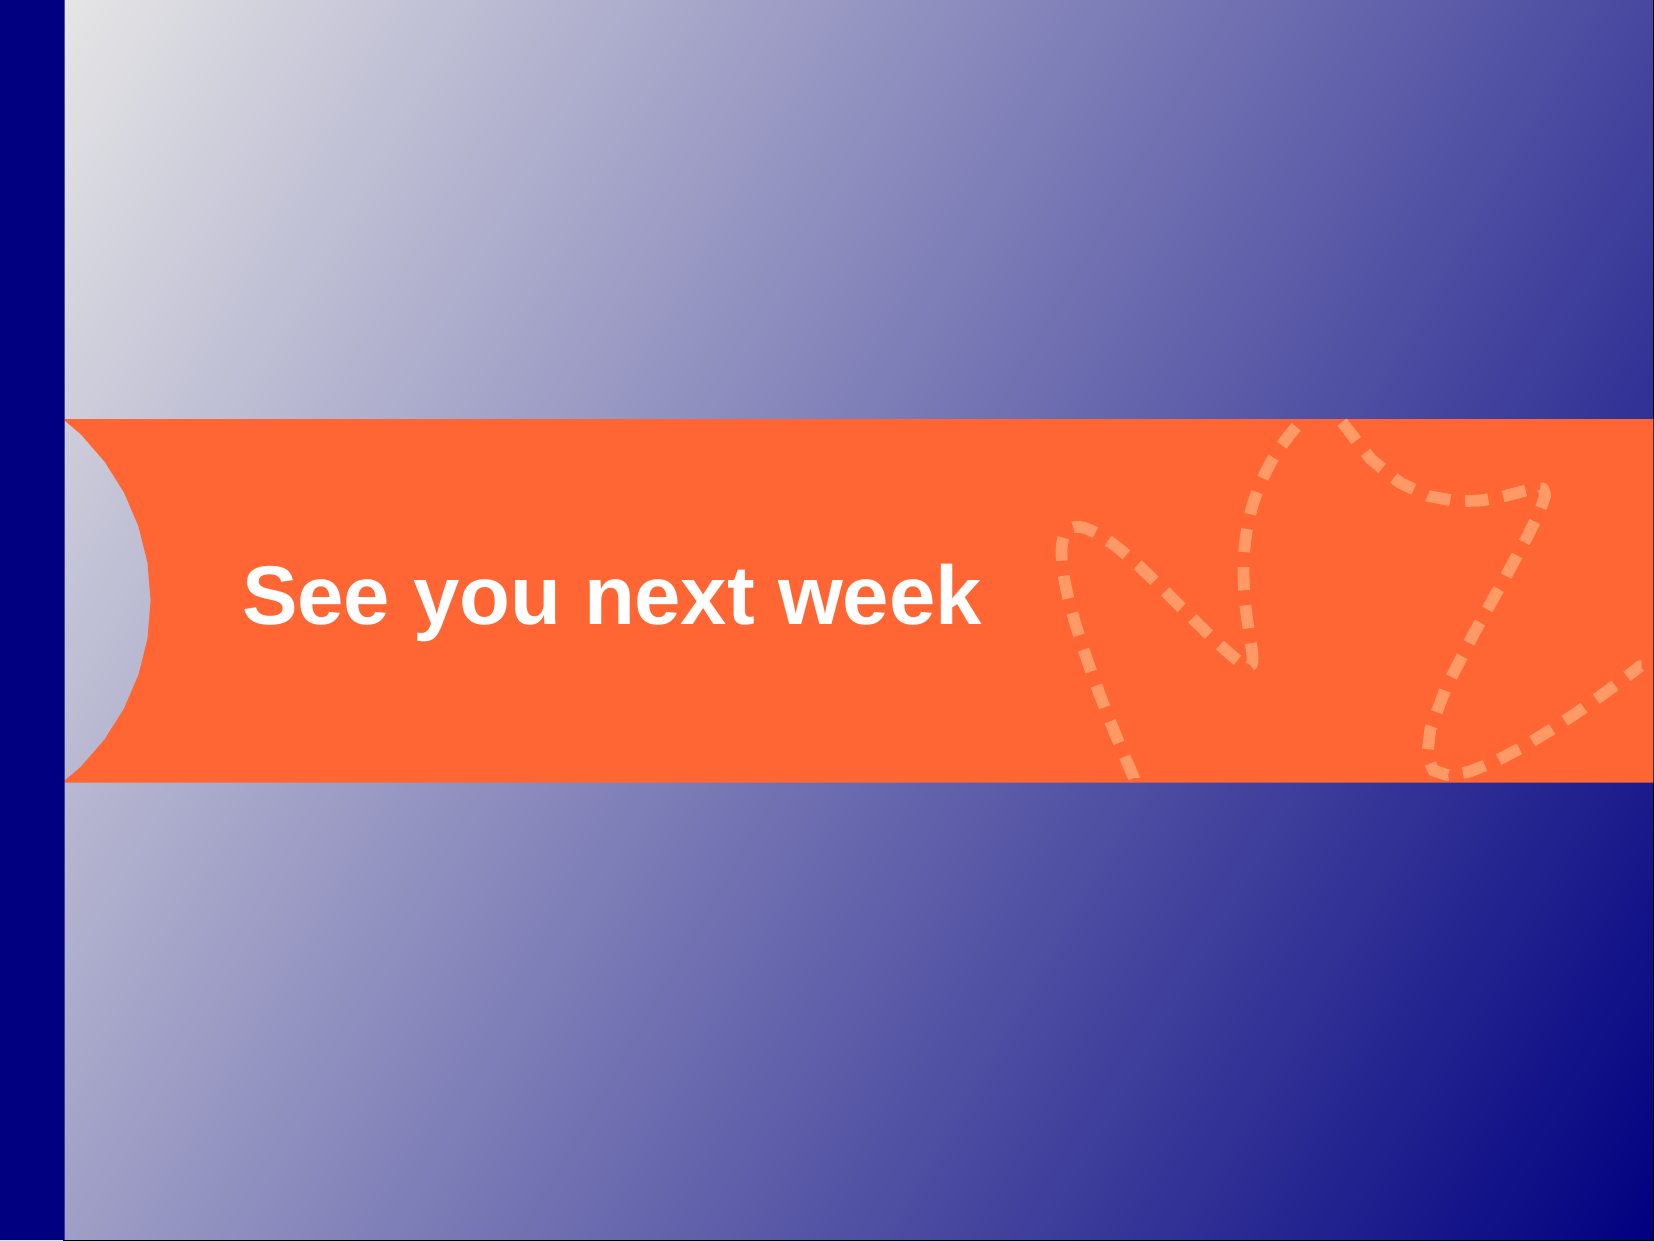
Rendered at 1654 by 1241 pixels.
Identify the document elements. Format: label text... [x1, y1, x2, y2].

title See you next week [242, 497, 1450, 704]
